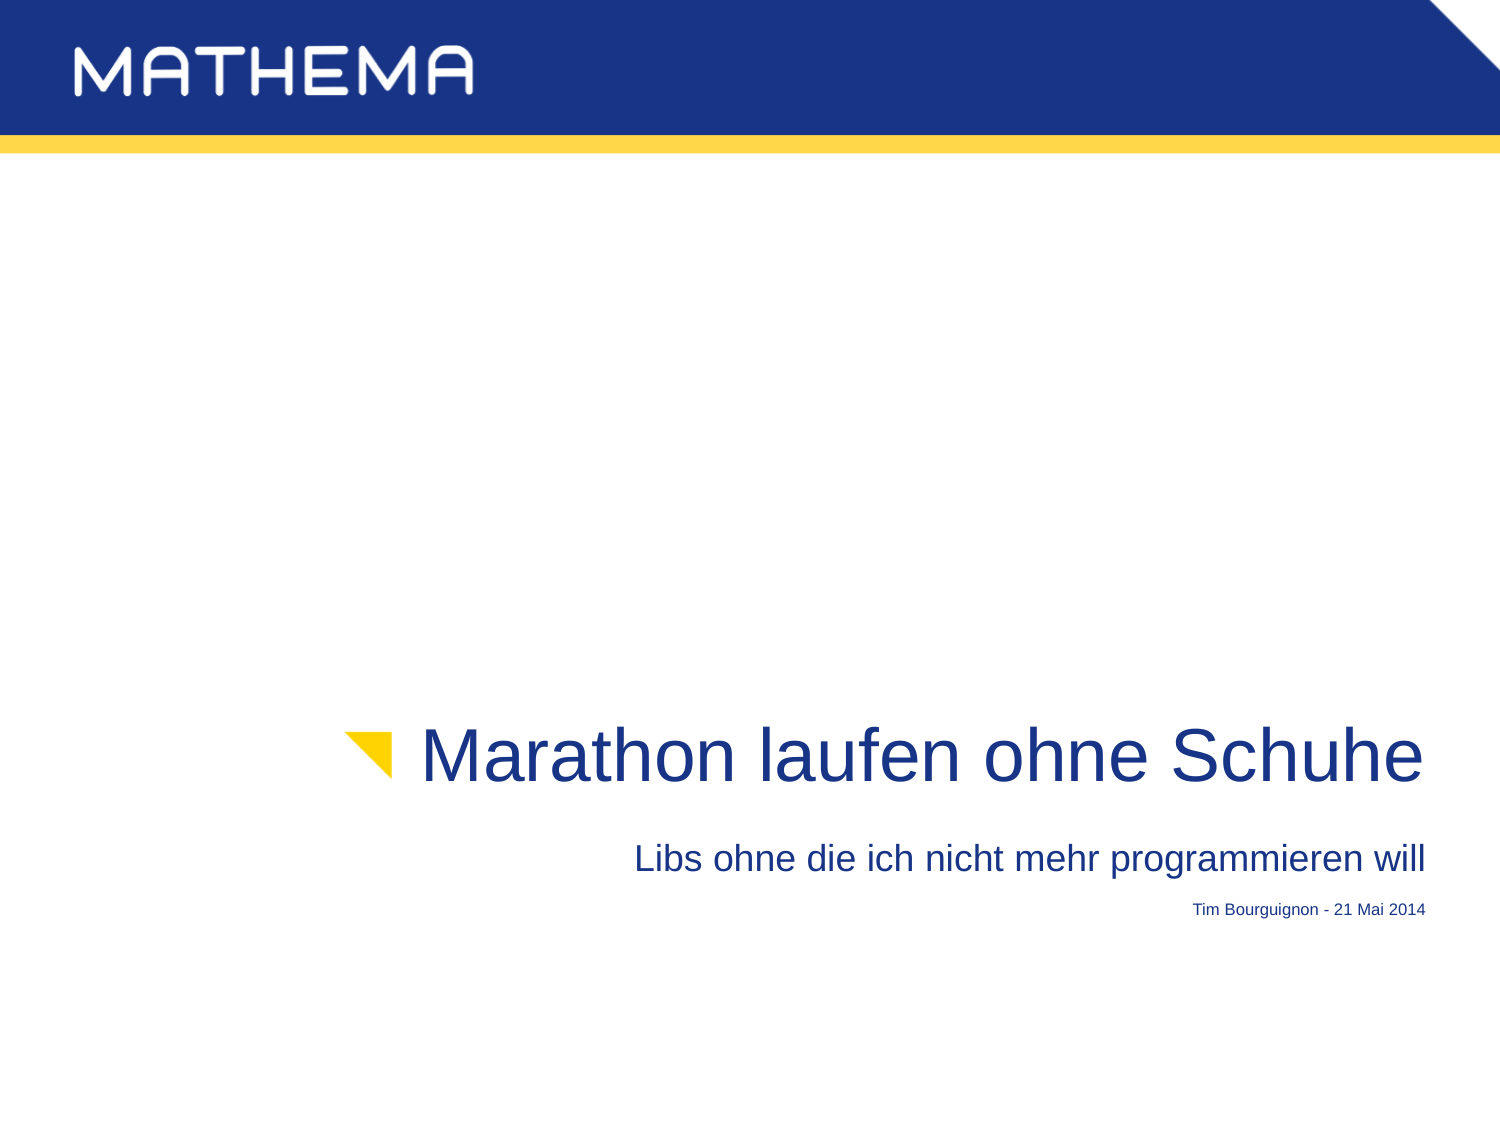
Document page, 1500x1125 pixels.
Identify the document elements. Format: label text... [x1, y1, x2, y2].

text_box Tim Bourguignon - 21 Mai 2014 [73, 894, 1427, 925]
text_box Marathon laufen ohne Schuhe [73, 708, 1427, 804]
picture [0, 0, 1500, 1125]
text_box Libs ohne die ich nicht mehr programmieren will [73, 828, 1427, 888]
